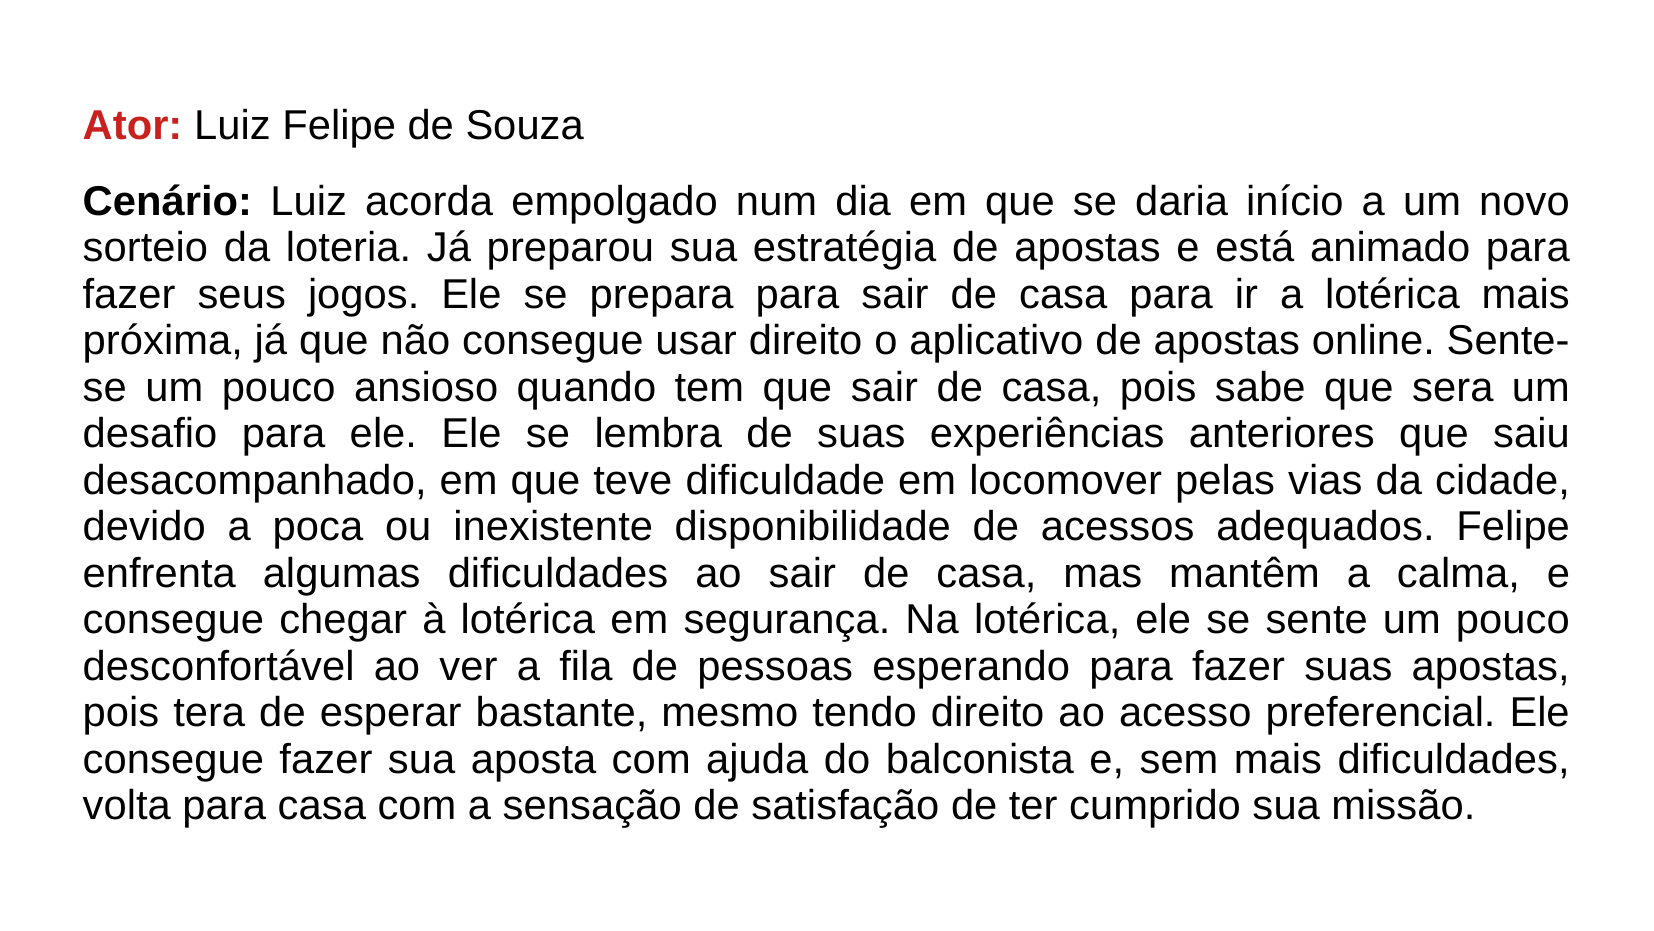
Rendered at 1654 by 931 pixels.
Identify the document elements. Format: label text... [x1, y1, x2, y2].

subtitle Ator: Luiz Felipe de Souza Cenário: Luiz acorda empolgado num dia em que se daria início a um novo sorteio da loteria. Já preparou sua estratégia de apostas e está animado para fazer seus jogos. Ele se prepara para sair de casa para ir a lotérica mais próxima, já que não consegue usar direito o aplicativo de apostas online. Sente-se um pouco ansioso quando tem que sair de casa, pois sabe que sera um desafio para ele. Ele se lembra de suas experiências anteriores que saiu desacompanhado, em que teve dificuldade em locomover pelas vias da cidade, devido a poca ou inexistente disponibilidade de acessos adequados. Felipe enfrenta algumas dificuldades ao sair de casa, mas mantêm a calma, e consegue chegar à lotérica em segurança. Na lotérica, ele se sente um pouco desconfortável ao ver a fila de pessoas esperando para fazer suas apostas, pois tera de esperar bastante, mesmo tendo direito ao acesso preferencial. Ele consegue fazer sua aposta com ajuda do balconista e, sem mais dificuldades, volta para casa com a sensação de satisfação de ter cumprido sua missão. [82, 0, 1571, 931]
